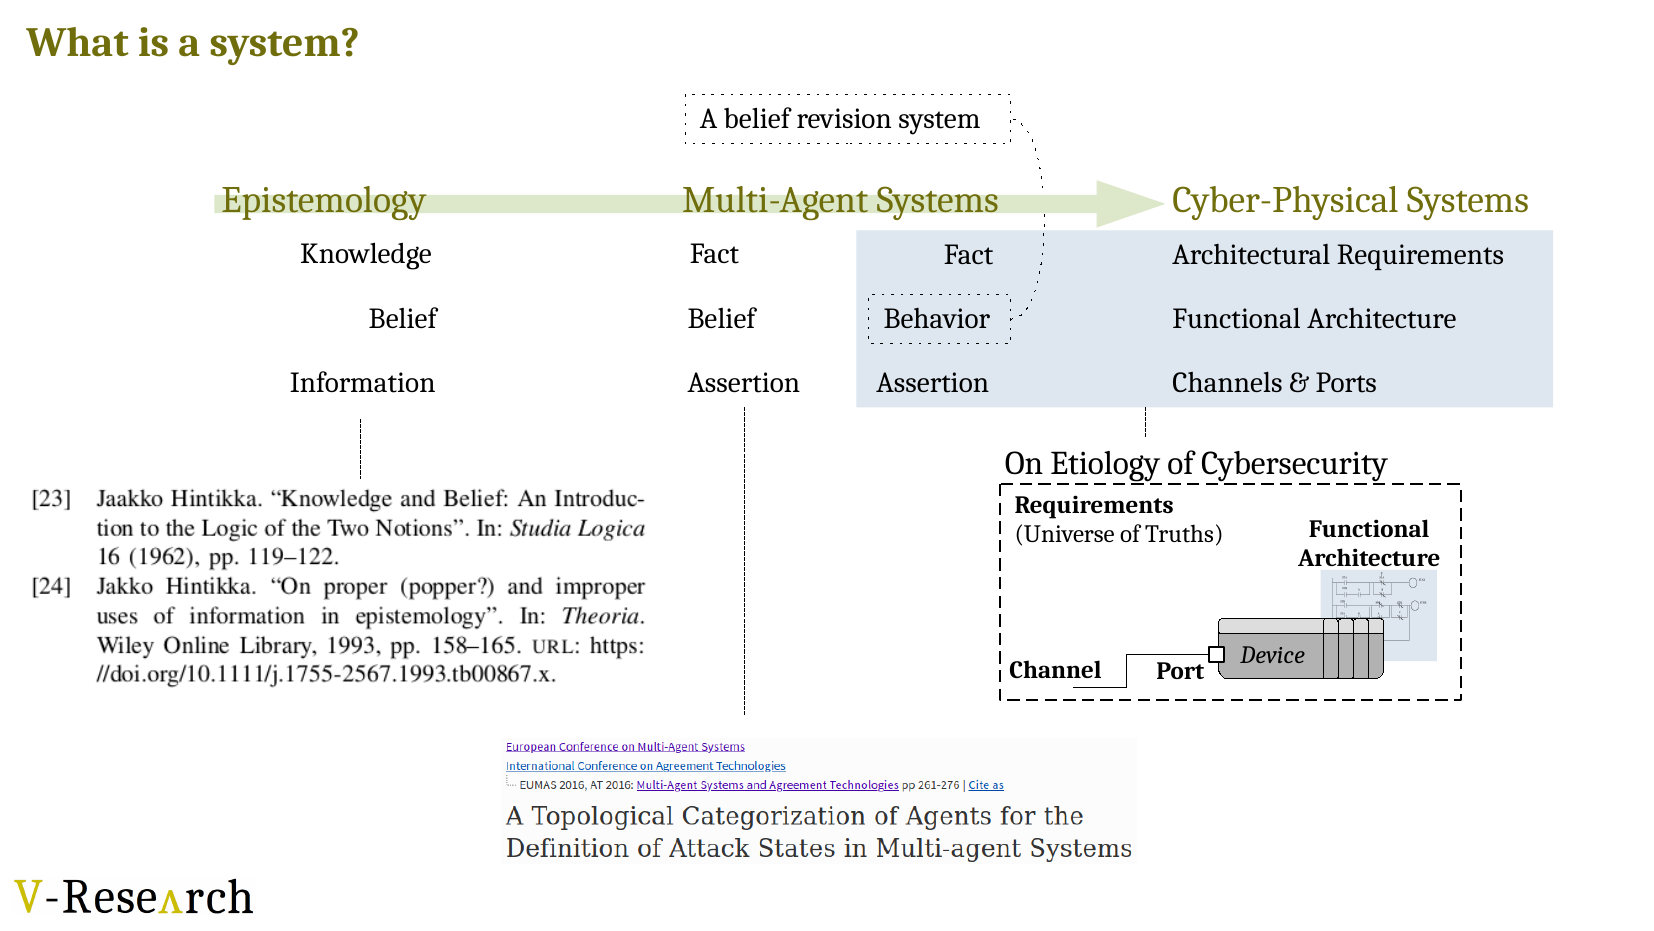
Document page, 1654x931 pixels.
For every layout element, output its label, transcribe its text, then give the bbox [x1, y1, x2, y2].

text_box Port [1141, 655, 1230, 701]
text_box [455, 194, 667, 214]
text_box [1027, 180, 1157, 228]
picture [501, 738, 1137, 864]
text_box Requirements (Universe of Truths) [999, 484, 1246, 558]
picture [1328, 592, 1429, 647]
text_box [856, 230, 1554, 408]
text_box Behavior [868, 294, 1011, 344]
text_box Device [1225, 633, 1327, 678]
text_box Channel [994, 648, 1140, 698]
text_box Epistemology [206, 171, 455, 231]
text_box Fact [929, 231, 1011, 280]
text_box Port [1141, 649, 1209, 654]
text_box Assertion [672, 358, 822, 408]
text_box Belief [353, 294, 455, 344]
text_box Multi-Agent Systems [667, 171, 1027, 231]
picture [11, 876, 256, 916]
text_box What is a system? [11, 12, 1193, 76]
text_box Architectural Requirements [1157, 231, 1534, 280]
text_box Information [274, 358, 455, 408]
text_box Cyber-Physical Systems [1157, 171, 1564, 231]
text_box Belief [672, 294, 774, 344]
text_box On Etiology of Cybersecurity [990, 437, 1453, 497]
text_box Functional Architecture [1283, 507, 1483, 592]
text_box [1209, 592, 1437, 679]
text_box Fact [675, 231, 757, 280]
text_box Channels & Ports [1157, 358, 1401, 408]
text_box Knowledge [285, 231, 455, 280]
text_box A belief revision system [685, 94, 1011, 144]
text_box Functional Architecture [1157, 294, 1484, 344]
picture [29, 484, 653, 689]
text_box Assertion [861, 358, 1011, 408]
